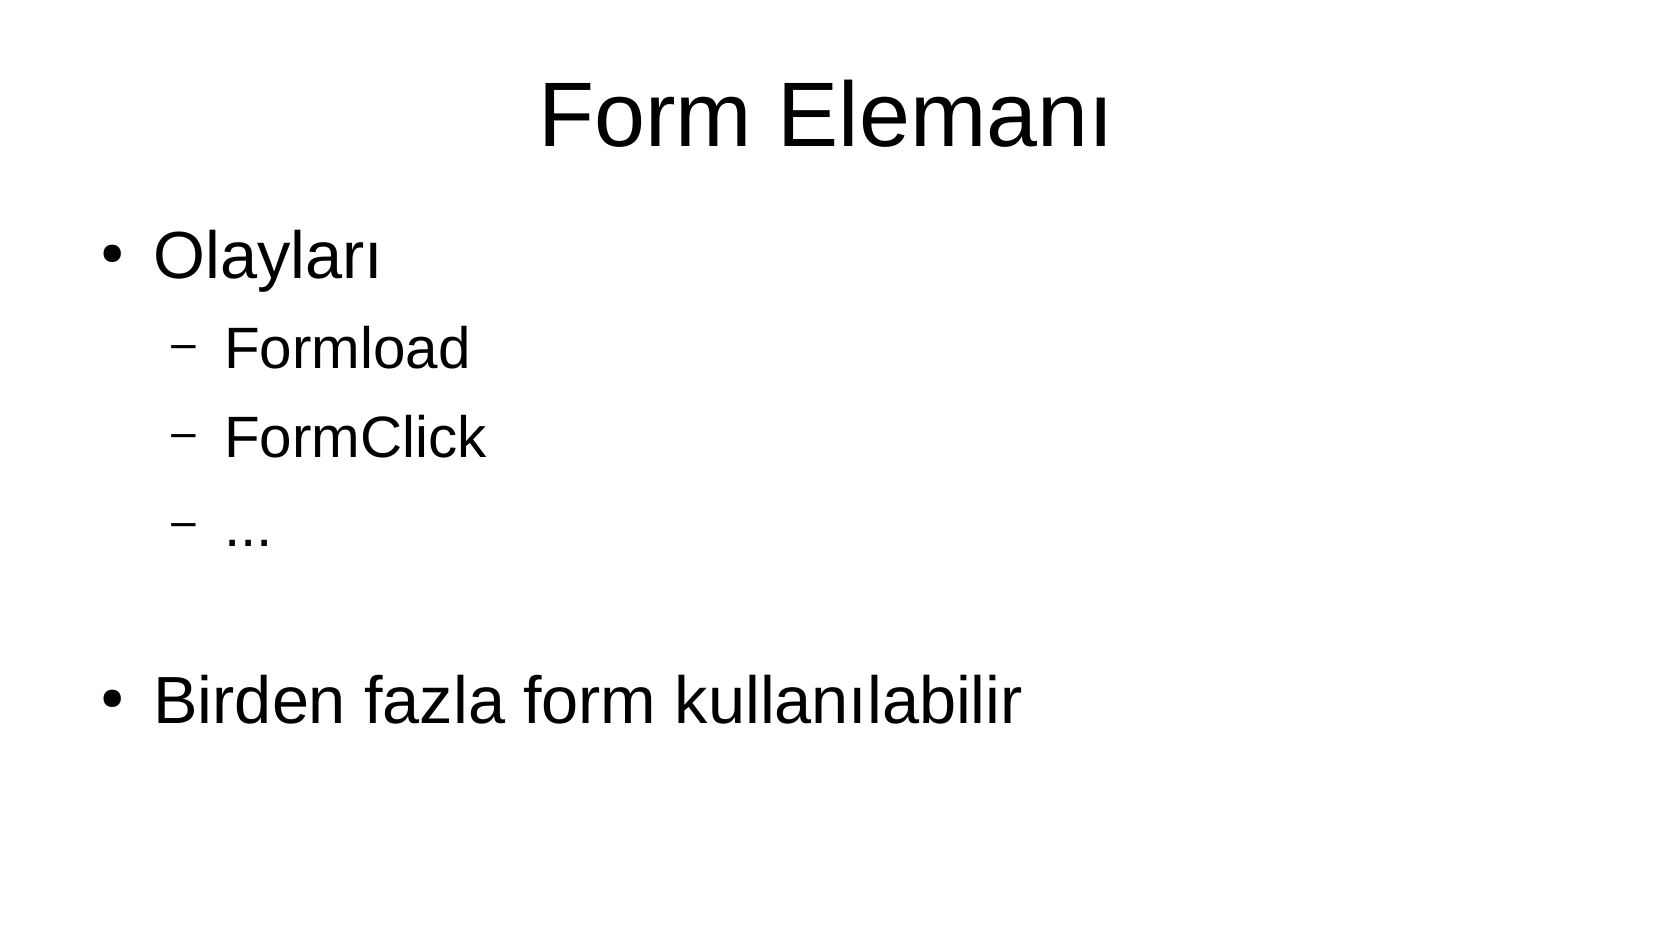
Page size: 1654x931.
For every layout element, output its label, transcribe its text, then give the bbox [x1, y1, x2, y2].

list Olayları Formload FormClick ... Birden fazla form kullanılabilir [82, 217, 1571, 758]
title Form Elemanı [82, 37, 1571, 193]
